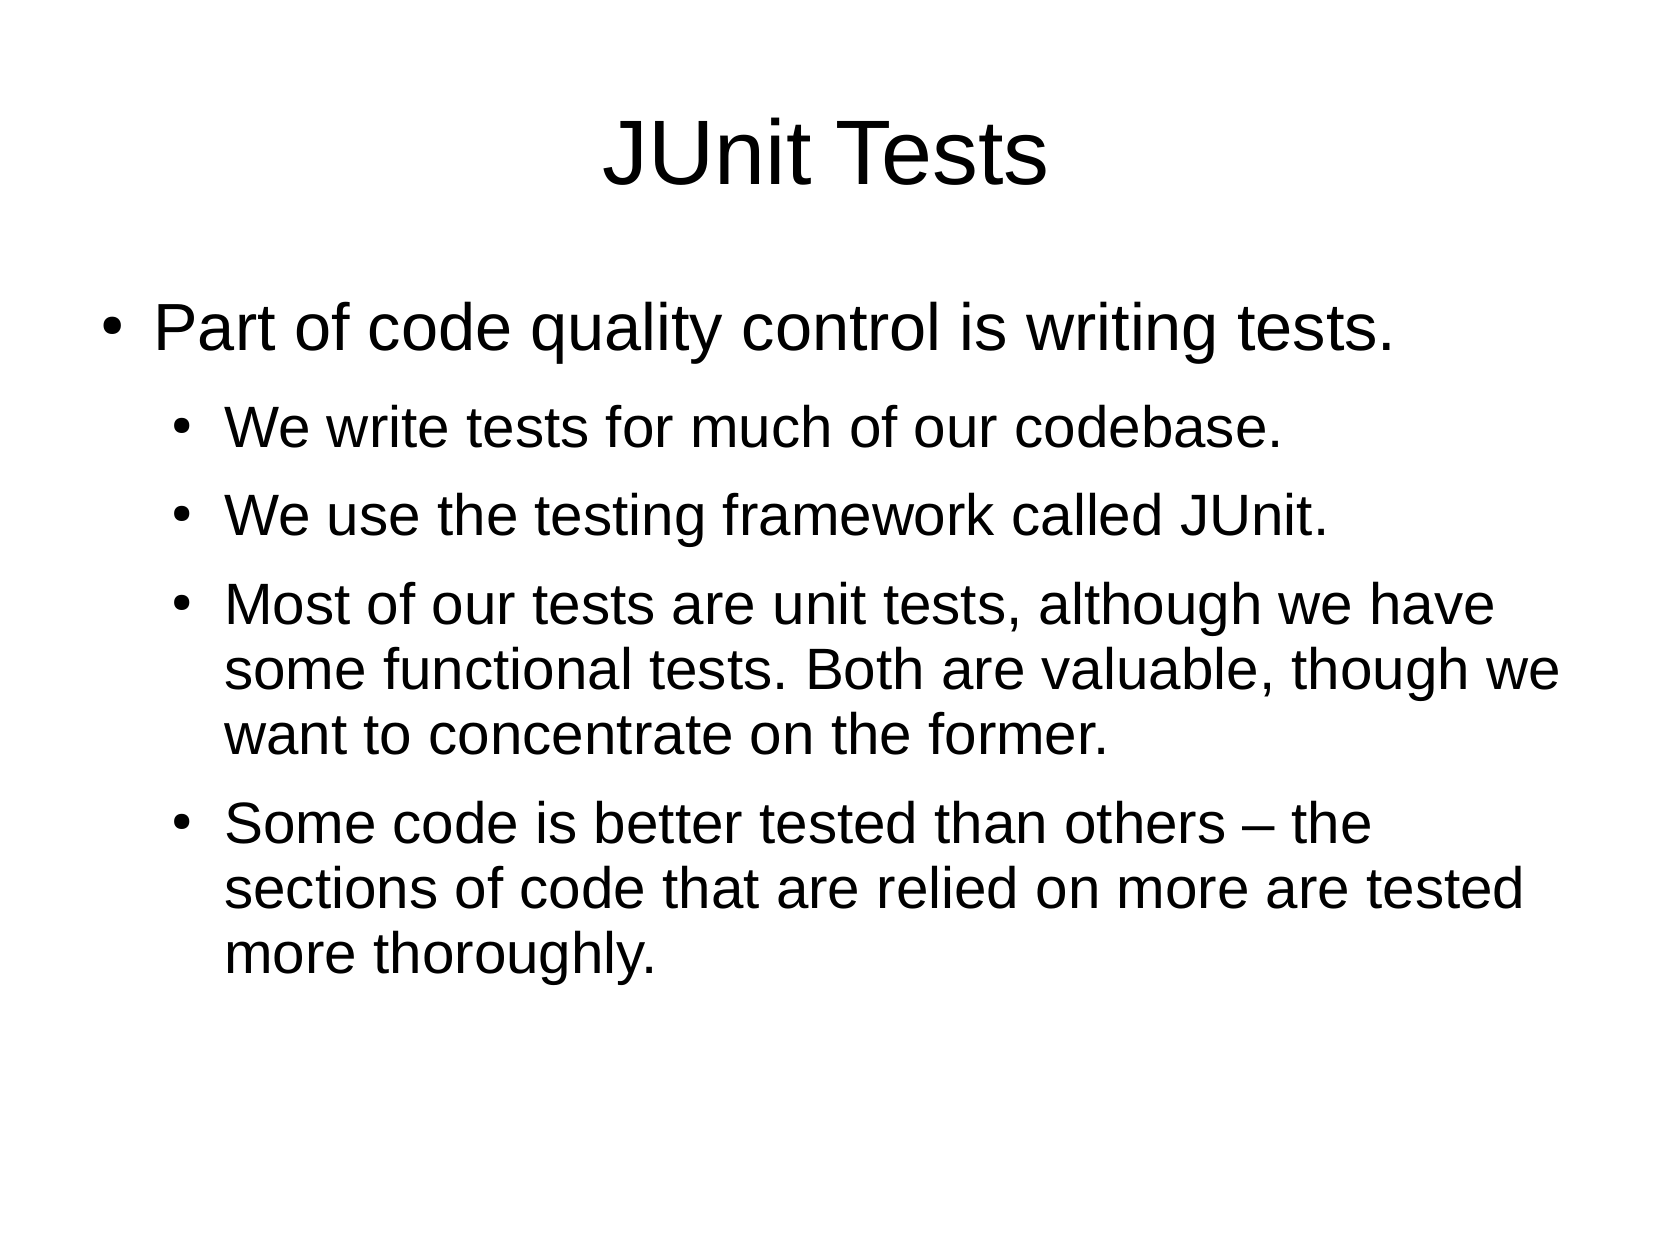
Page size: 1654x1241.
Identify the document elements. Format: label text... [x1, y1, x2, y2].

list Part of code quality control is writing tests. We write tests for much of our codebase. We use the testing framework called JUnit. Most of our tests are unit tests, although we have some functional tests. Both are valuable, though we want to concentrate on the former. Some code is better tested than others – the sections of code that are relied on more are tested more thoroughly. [82, 290, 1571, 1109]
title JUnit Tests [82, 56, 1571, 250]
